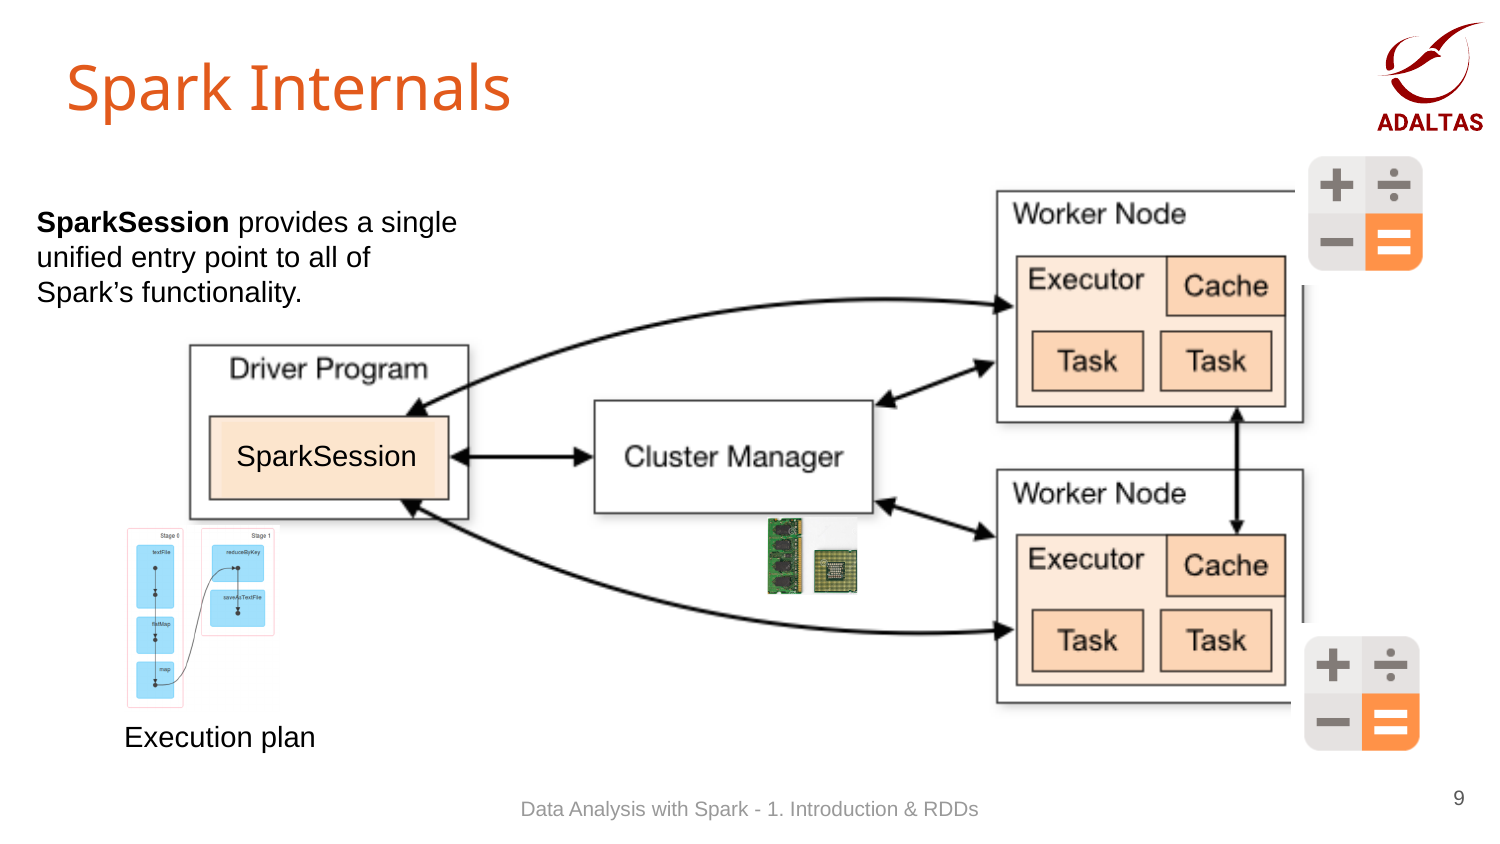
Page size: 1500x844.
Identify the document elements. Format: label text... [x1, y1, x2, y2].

text_box Execution plan [109, 702, 447, 798]
picture [124, 143, 1437, 765]
title Spark Internals [51, 21, 1184, 116]
slide_number <number> [1389, 764, 1480, 830]
text_box SparkSession [221, 421, 435, 498]
text_box Data Analysis with Spark - 1. Introduction & RDDs [480, 781, 1020, 830]
text_box SparkSession provides a single unified entry point to all of Spark’s functionality. [21, 187, 514, 374]
